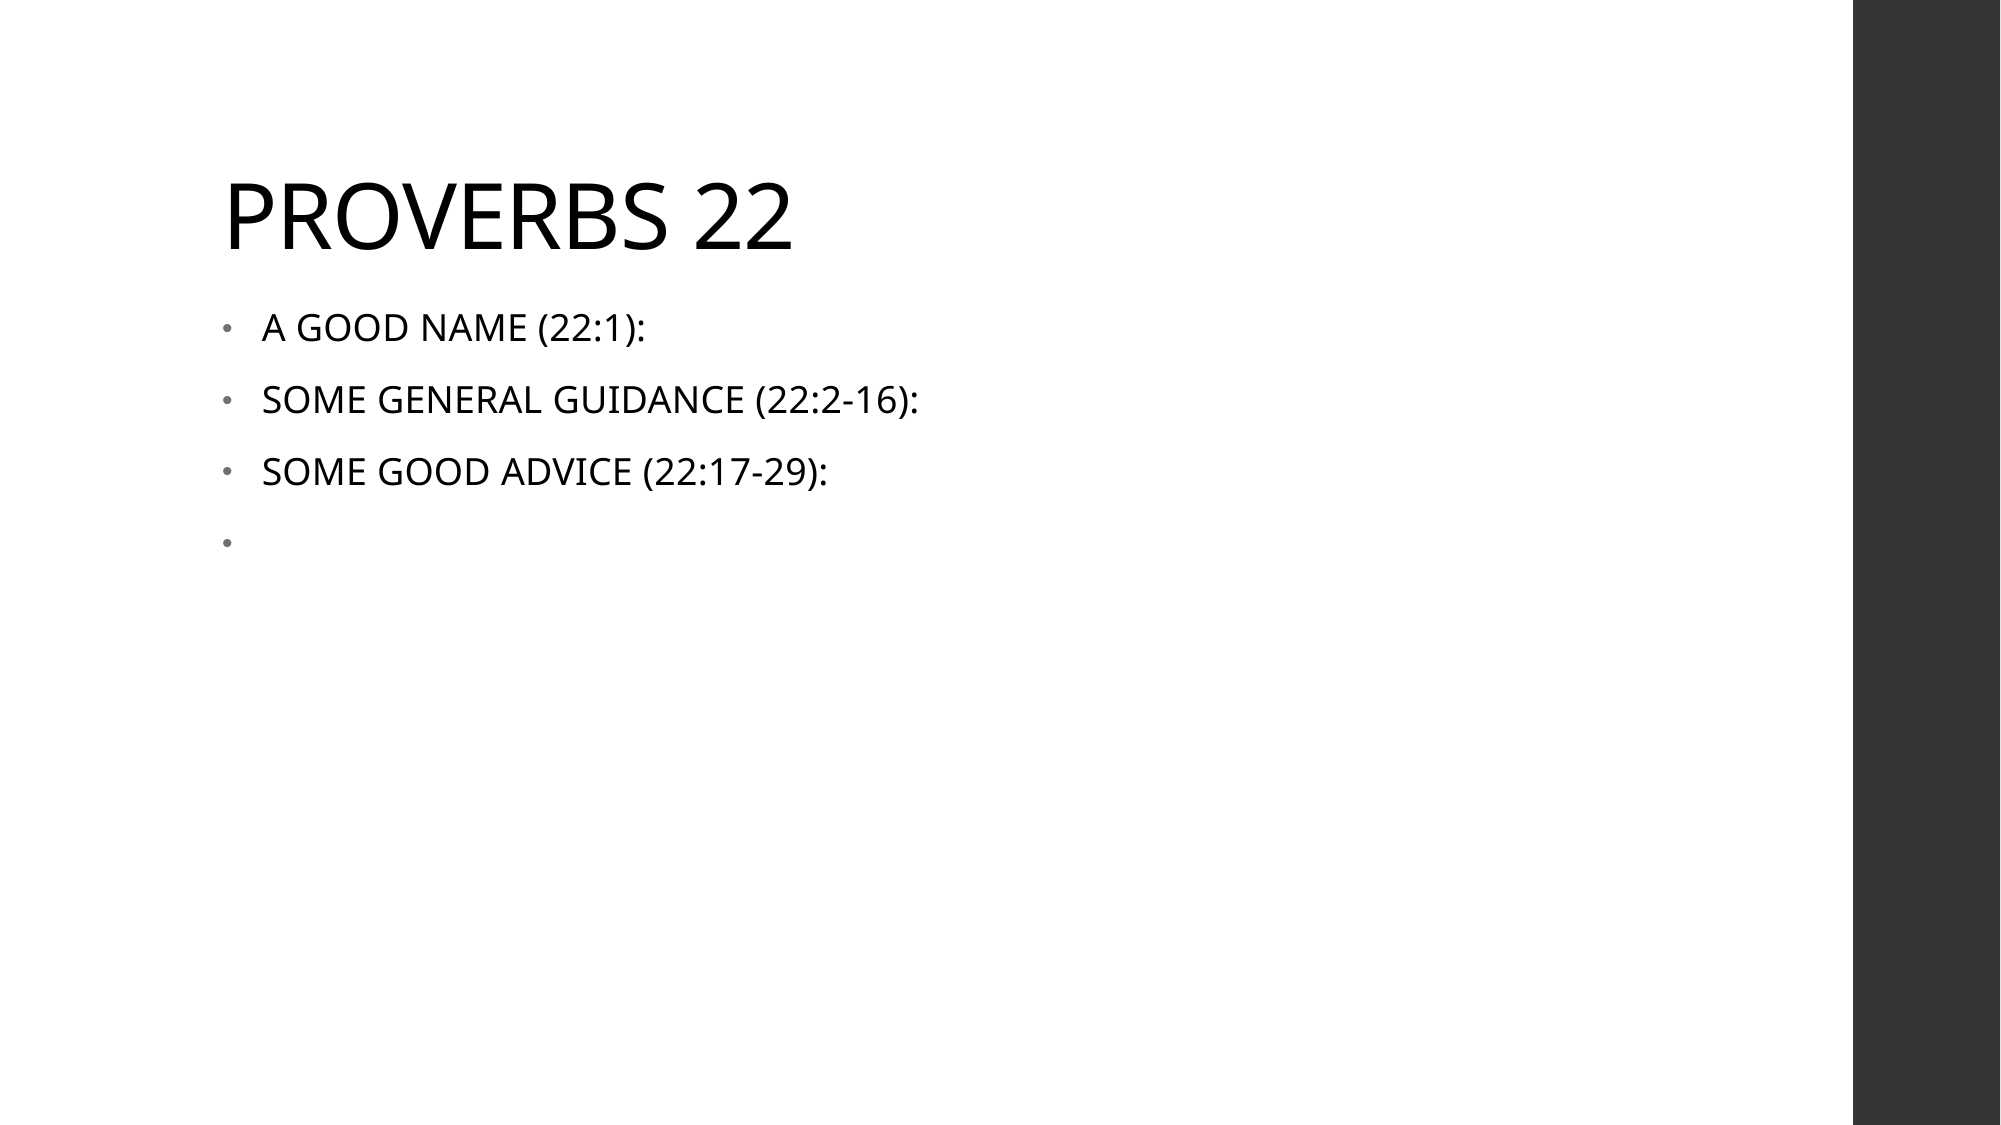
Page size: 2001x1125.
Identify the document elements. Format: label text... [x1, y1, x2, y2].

list A GOOD NAME (22:1): SOME GENERAL GUIDANCE (22:2-16): SOME GOOD ADVICE (22:17-29): [206, 299, 1617, 1014]
title PROVERBS 22 [206, 60, 1797, 278]
